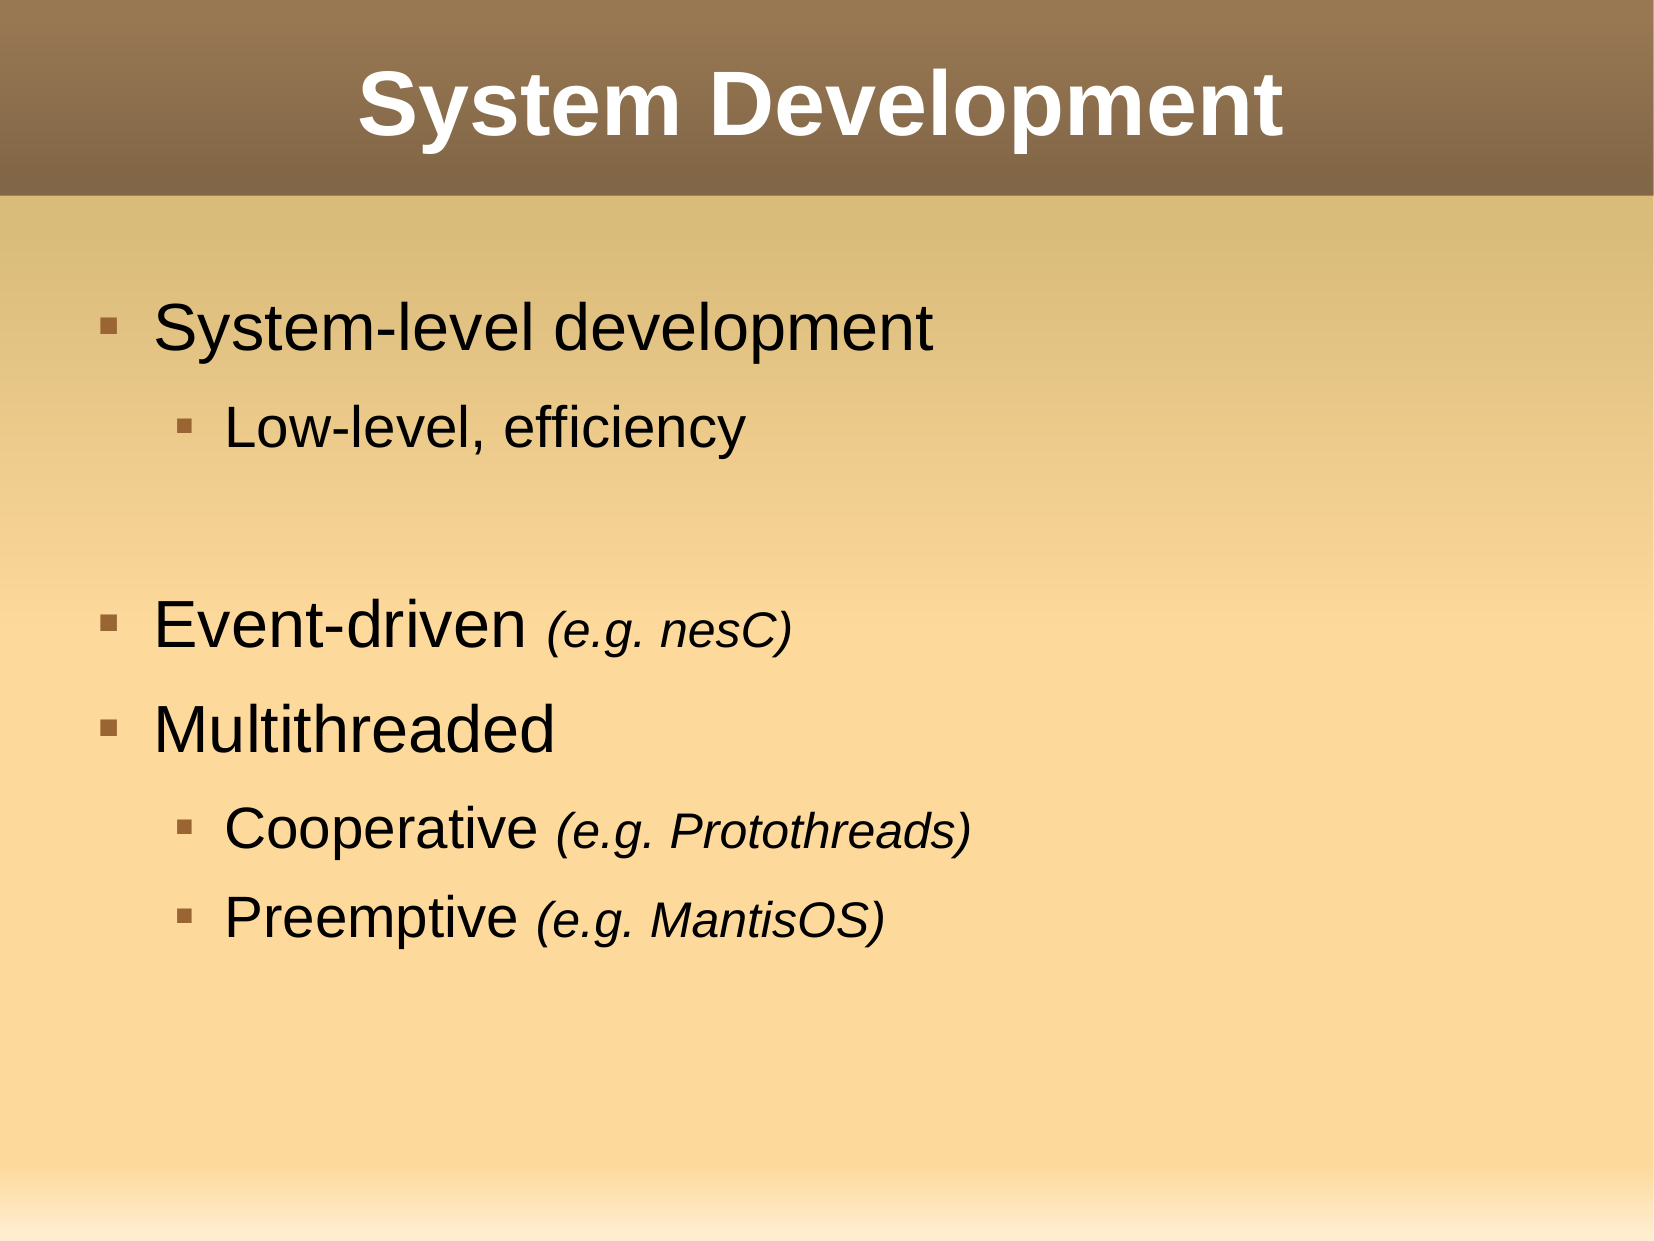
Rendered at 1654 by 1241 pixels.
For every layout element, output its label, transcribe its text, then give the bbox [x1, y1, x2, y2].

list System-level development Low-level, efficiency Event-driven (e.g. nesC) Multithreaded Cooperative (e.g. Protothreads) Preemptive (e.g. MantisOS) [82, 290, 1571, 1094]
picture [0, 0, 1654, 1241]
title System Development [76, 0, 1565, 208]
